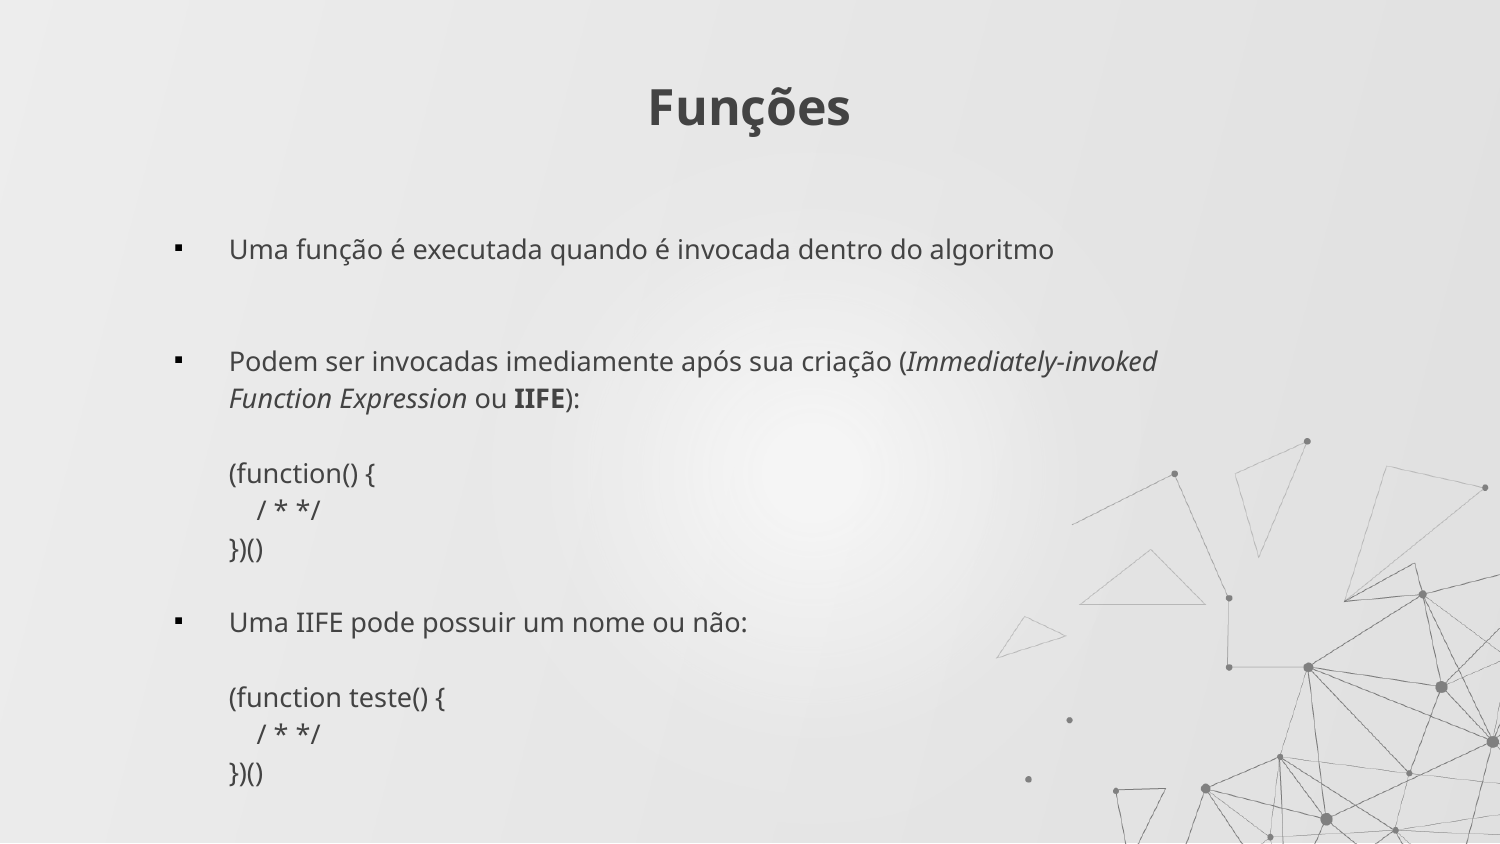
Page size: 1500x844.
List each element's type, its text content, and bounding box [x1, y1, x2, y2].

picture [0, 0, 1500, 844]
list Uma função é executada quando é invocada dentro do algoritmo Podem ser invocadas imediamente após sua criação (Immediately-invoked Function Expression ou IIFE): (function() { / * */ })() Uma IIFE pode possuir um nome ou não: (function teste() { / * */ })() [142, 216, 1278, 455]
title Funções [60, 60, 1441, 216]
